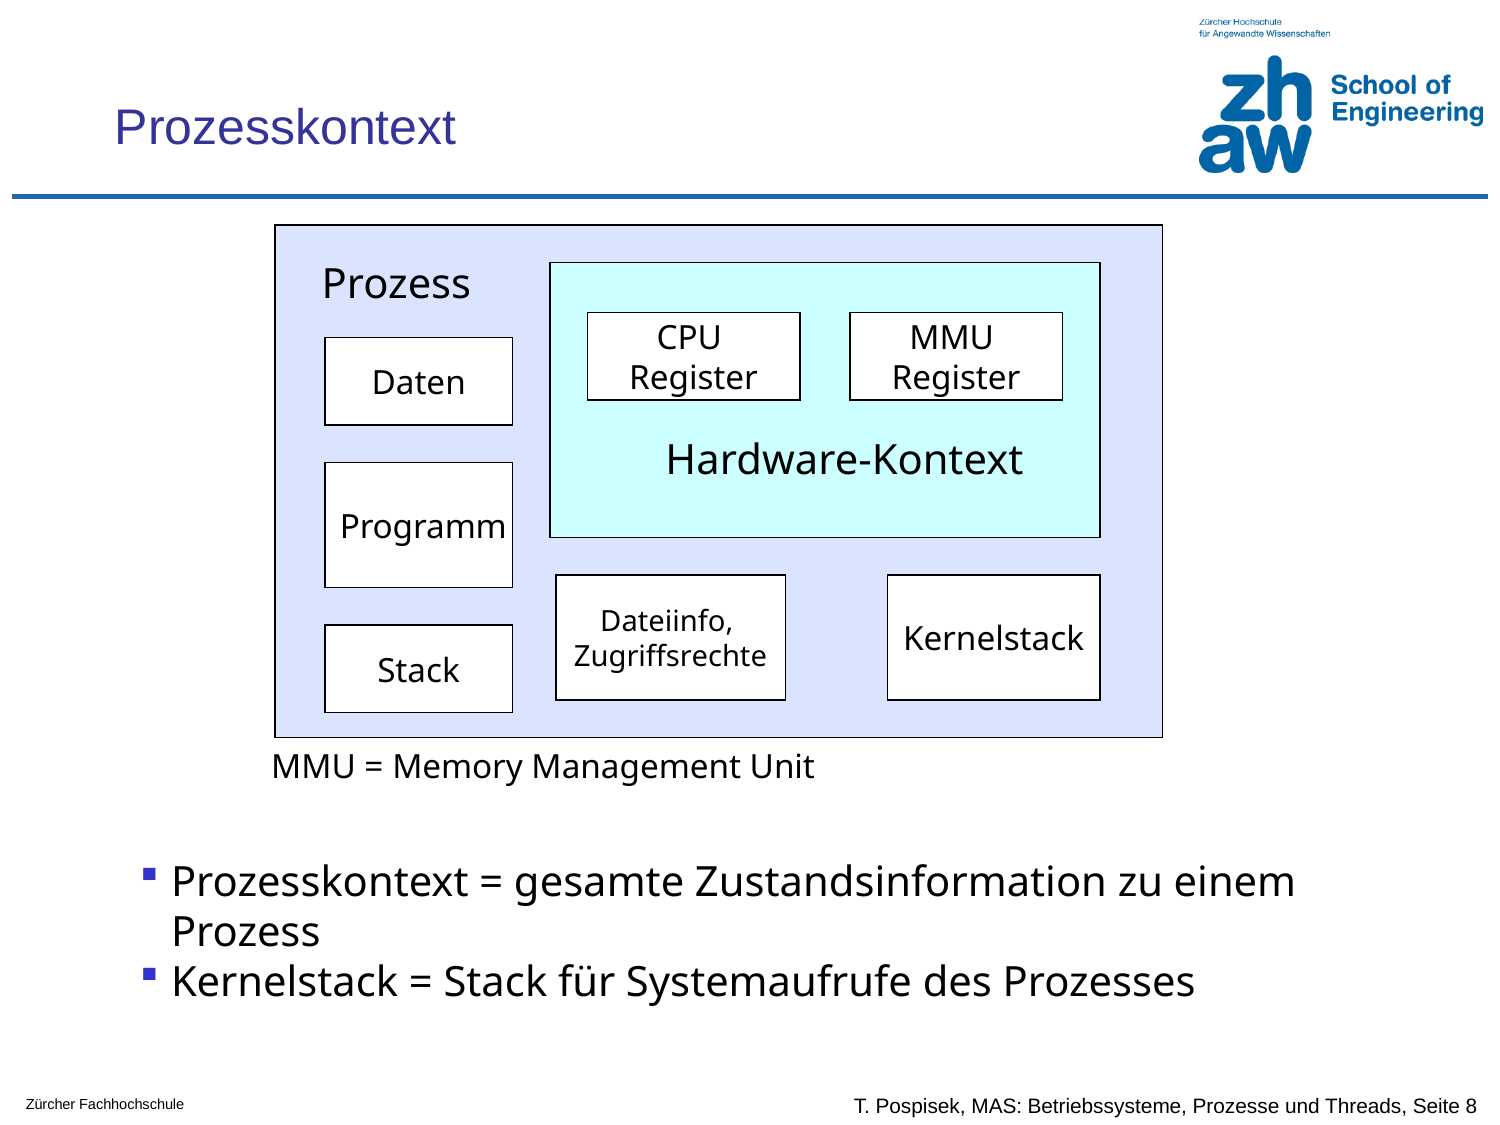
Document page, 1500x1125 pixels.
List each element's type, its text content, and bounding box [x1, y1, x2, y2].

text_box Stack [324, 624, 513, 713]
text_box MMU Register [849, 312, 1063, 400]
text_box Programm [324, 462, 513, 588]
text_box Dateiinfo, Zugriffsrechte [555, 575, 786, 700]
text_box MMU = Memory Management Unit [256, 737, 831, 793]
title Prozesskontext [99, 50, 1379, 163]
text_box CPU Register [587, 312, 800, 400]
picture [1199, 19, 1483, 173]
text_box Hardware-Kontext [650, 425, 1039, 490]
text_box Prozess [306, 249, 487, 315]
text_box Kernelstack [887, 575, 1100, 700]
text_box Prozesskontext = gesamte Zustandsinformation zu einem Prozess Kernelstack = Stack für Systemaufrufe des Prozesses [124, 847, 1413, 1013]
text_box Daten [324, 337, 513, 425]
text_box [274, 224, 1163, 738]
